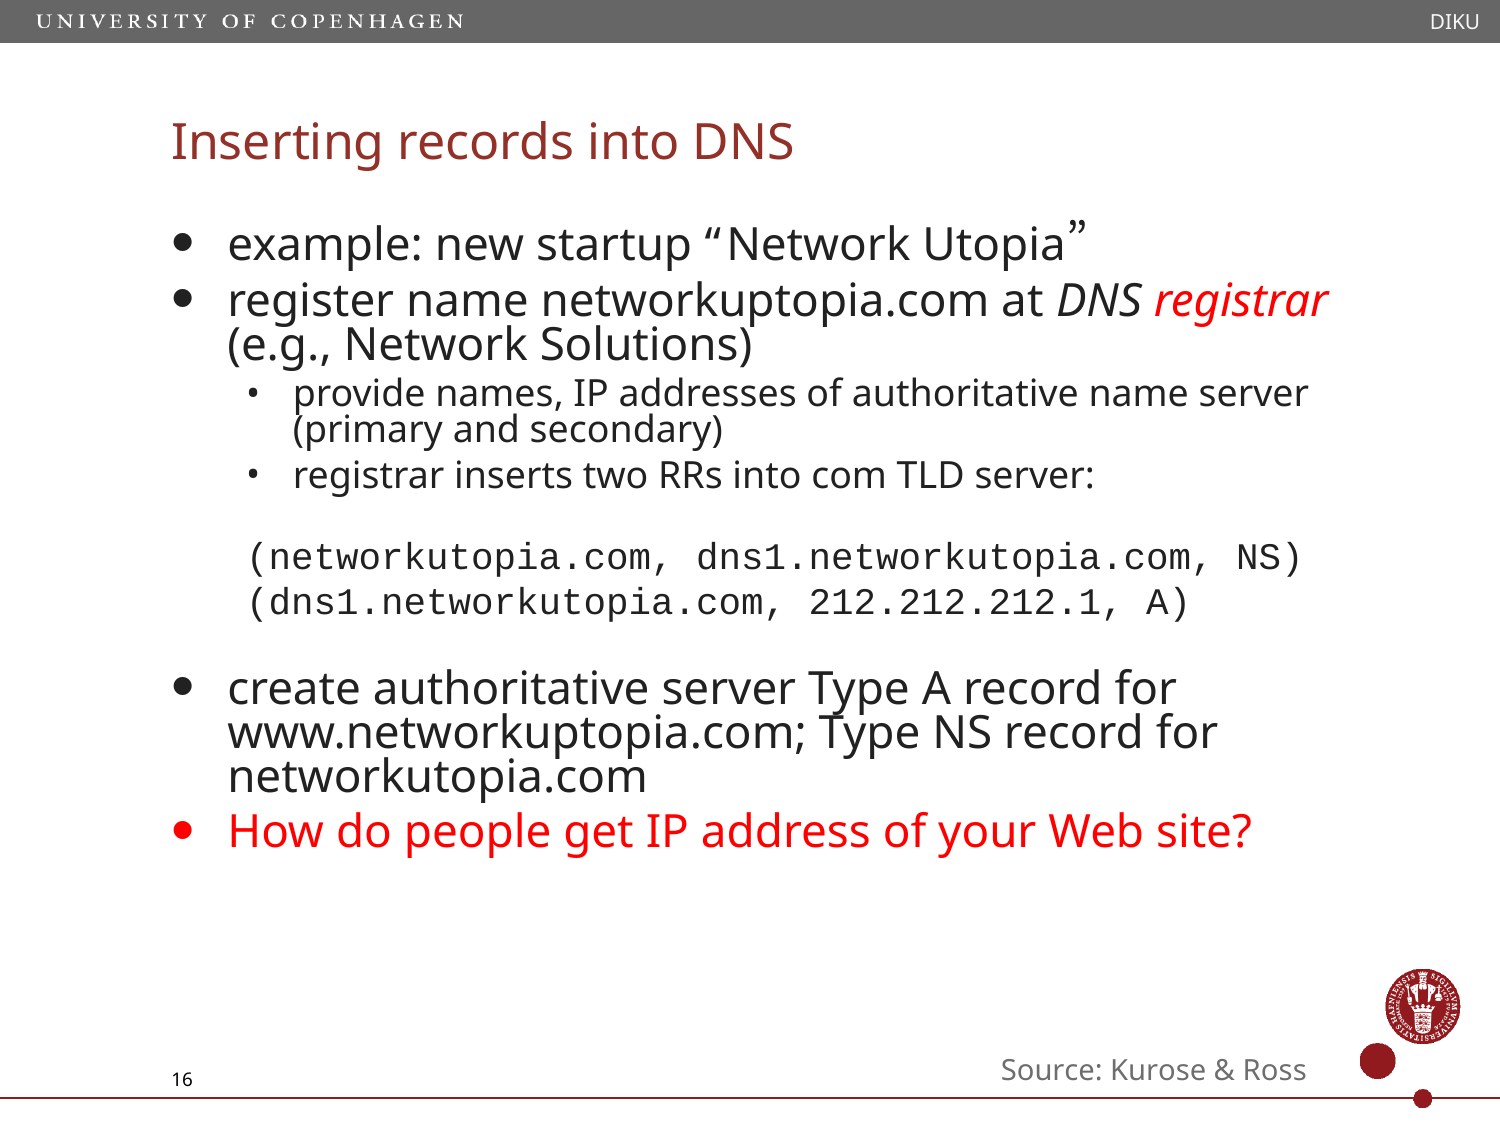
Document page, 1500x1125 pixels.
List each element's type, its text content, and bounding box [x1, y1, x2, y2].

text_box <number> [171, 1067, 522, 1092]
text_box Source: Kurose & Ross [986, 1043, 1376, 1094]
title Inserting records into DNS [171, 75, 1329, 171]
text_box DIKU [469, 0, 1495, 43]
list example: new startup “Network Utopia” register name networkuptopia.com at DNS registrar (e.g., Network Solutions) provide names, IP addresses of authoritative name server (primary and secondary) registrar inserts two RRs into com TLD server: (networkutopia.com, dns1.networkutopia.com, NS) (dns1.networkutopia.com, 212.212.212.1, A) create authoritative server Type A record for www.networkuptopia.com; Type NS record for networkutopia.com How do people get IP address of your Web site? [171, 225, 1329, 900]
picture [0, 910, 1500, 1122]
